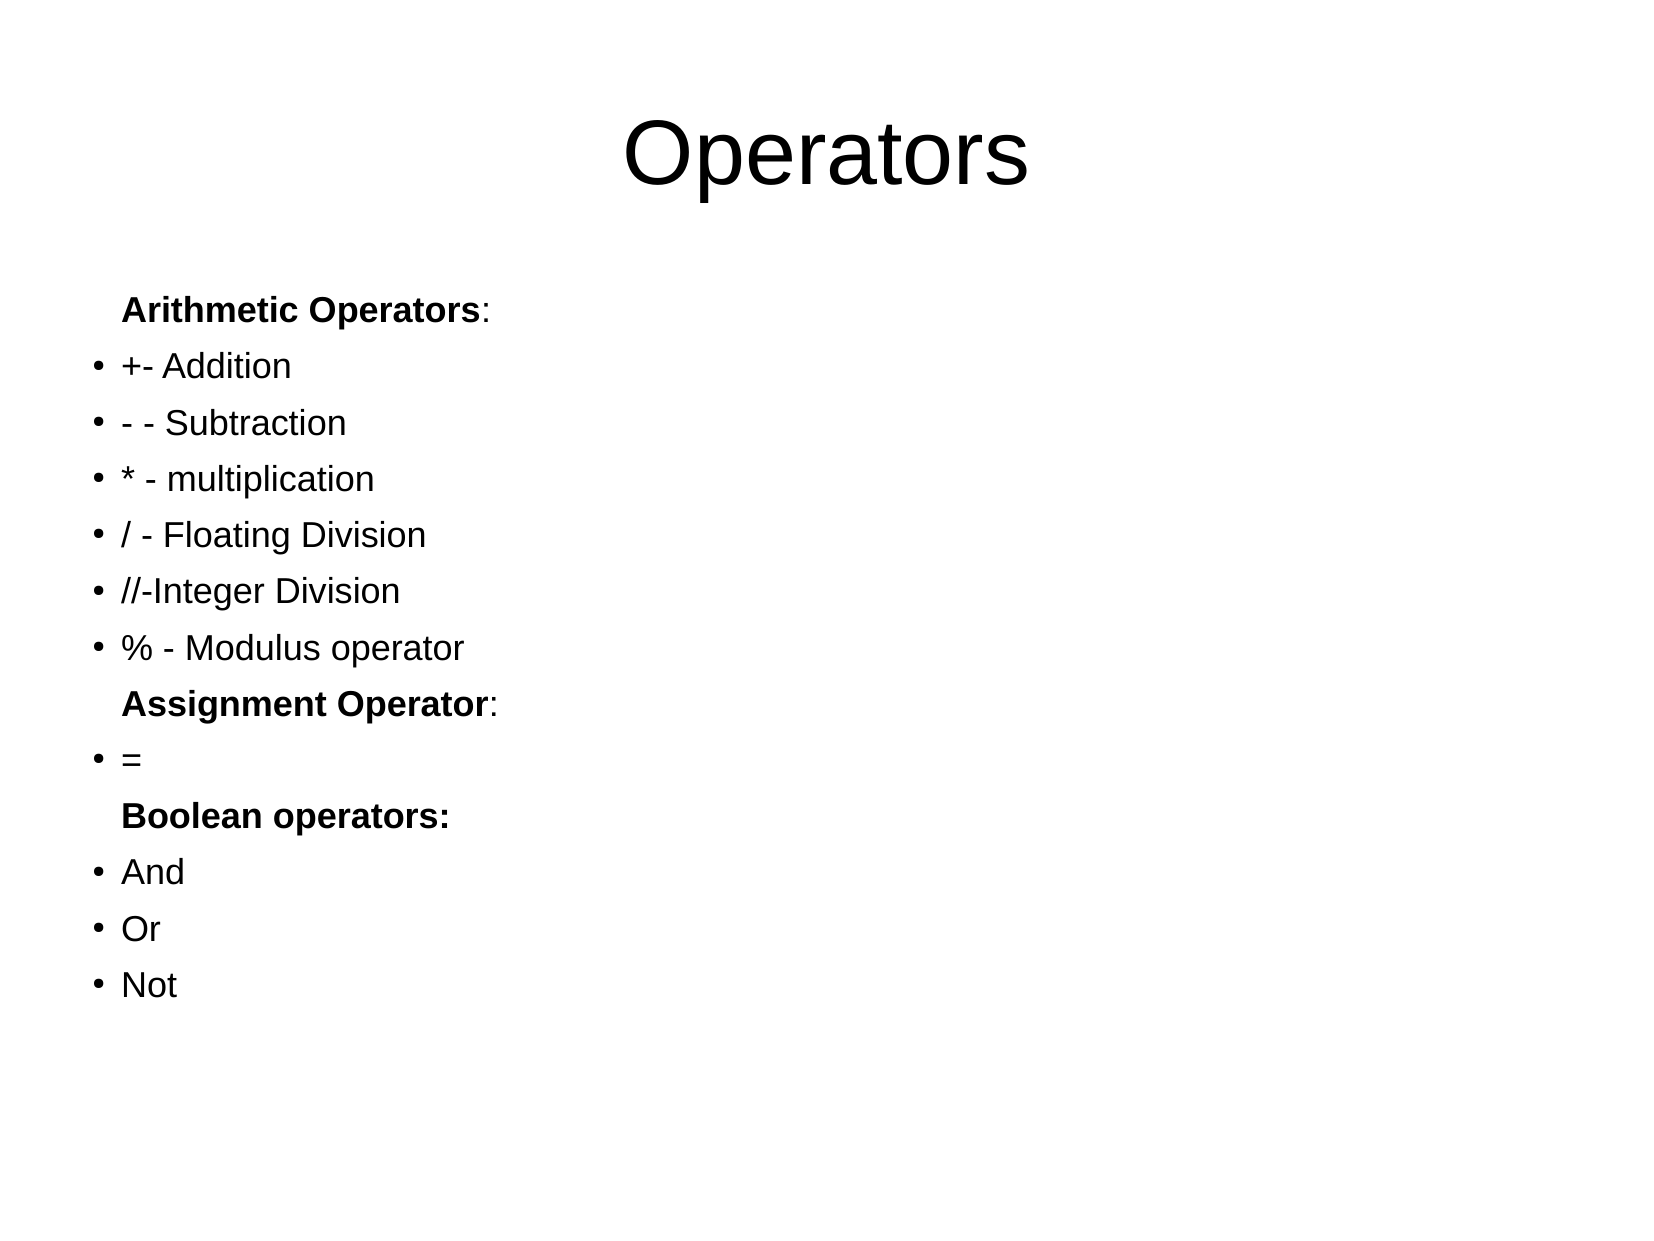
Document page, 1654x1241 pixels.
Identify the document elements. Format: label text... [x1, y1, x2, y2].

list Arithmetic Operators: +- Addition - - Subtraction * - multiplication / - Floating Division //-Integer Division % - Modulus operator Assignment Operator: = Boolean operators: And Or Not [82, 290, 1571, 1010]
title Operators [82, 49, 1571, 257]
